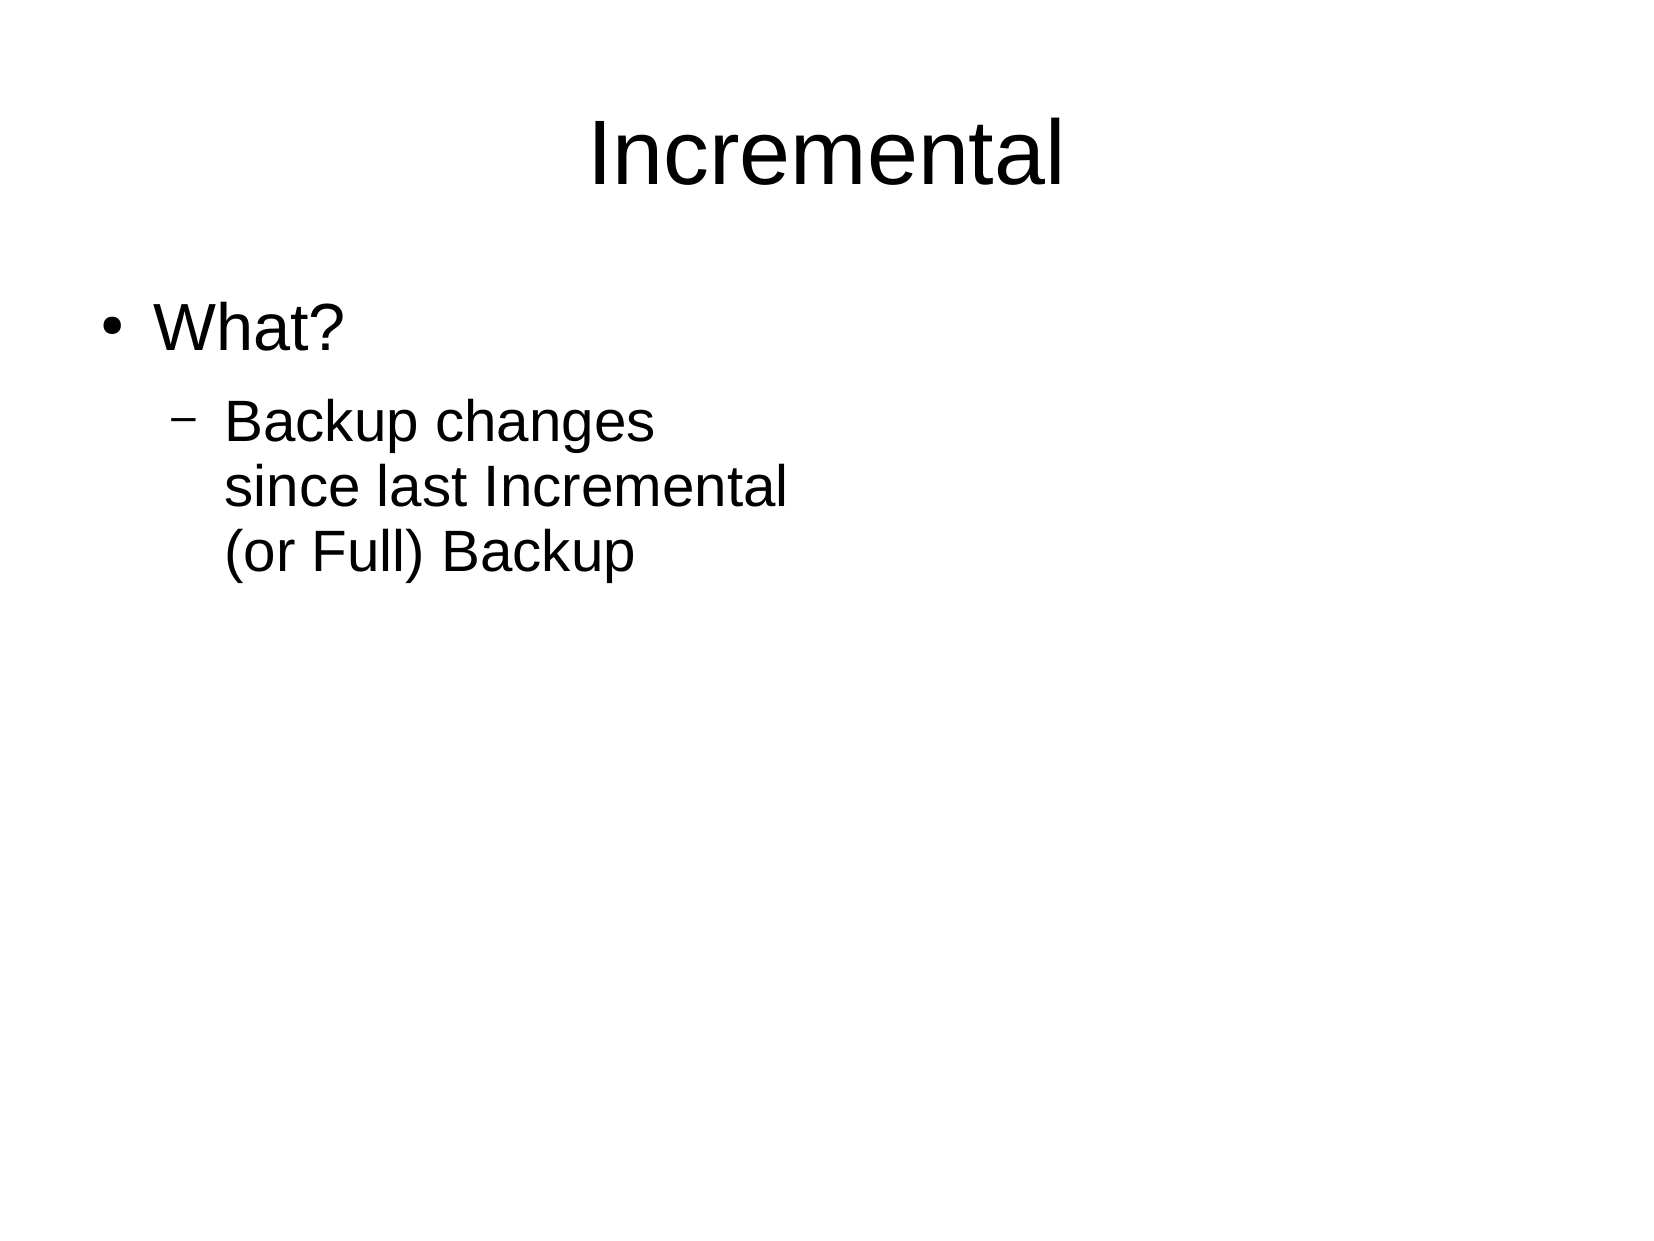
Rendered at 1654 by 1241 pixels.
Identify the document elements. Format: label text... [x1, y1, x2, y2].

title Incremental [82, 49, 1571, 257]
list What? Backup changes since last Incremental (or Full) Backup [82, 290, 809, 1010]
